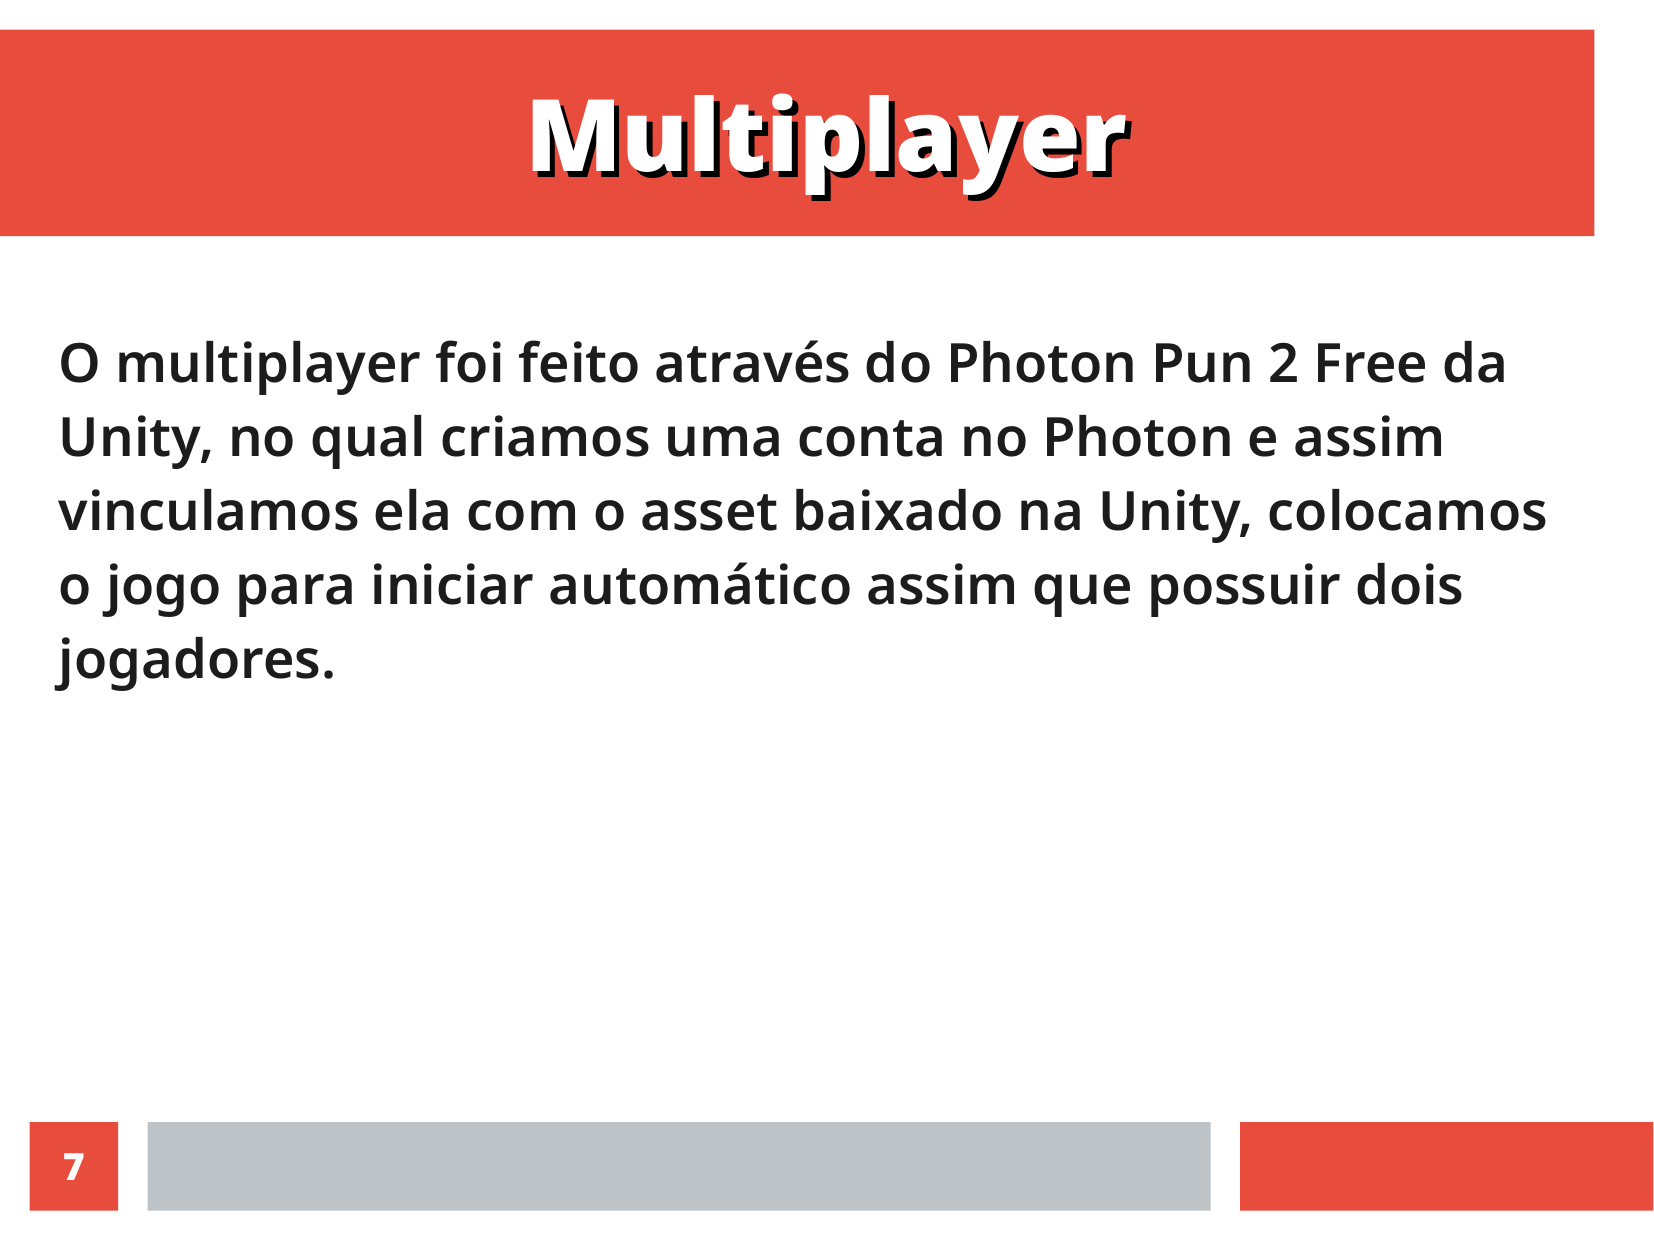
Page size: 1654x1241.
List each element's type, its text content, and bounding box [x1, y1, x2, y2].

title Multiplayer [59, 59, 1595, 207]
list O multiplayer foi feito através do Photon Pun 2 Free da Unity, no qual criamos uma conta no Photon e assim vinculamos ela com o asset baixado na Unity, colocamos o jogo para iniciar automático assim que possuir dois jogadores. [59, 324, 1565, 1093]
